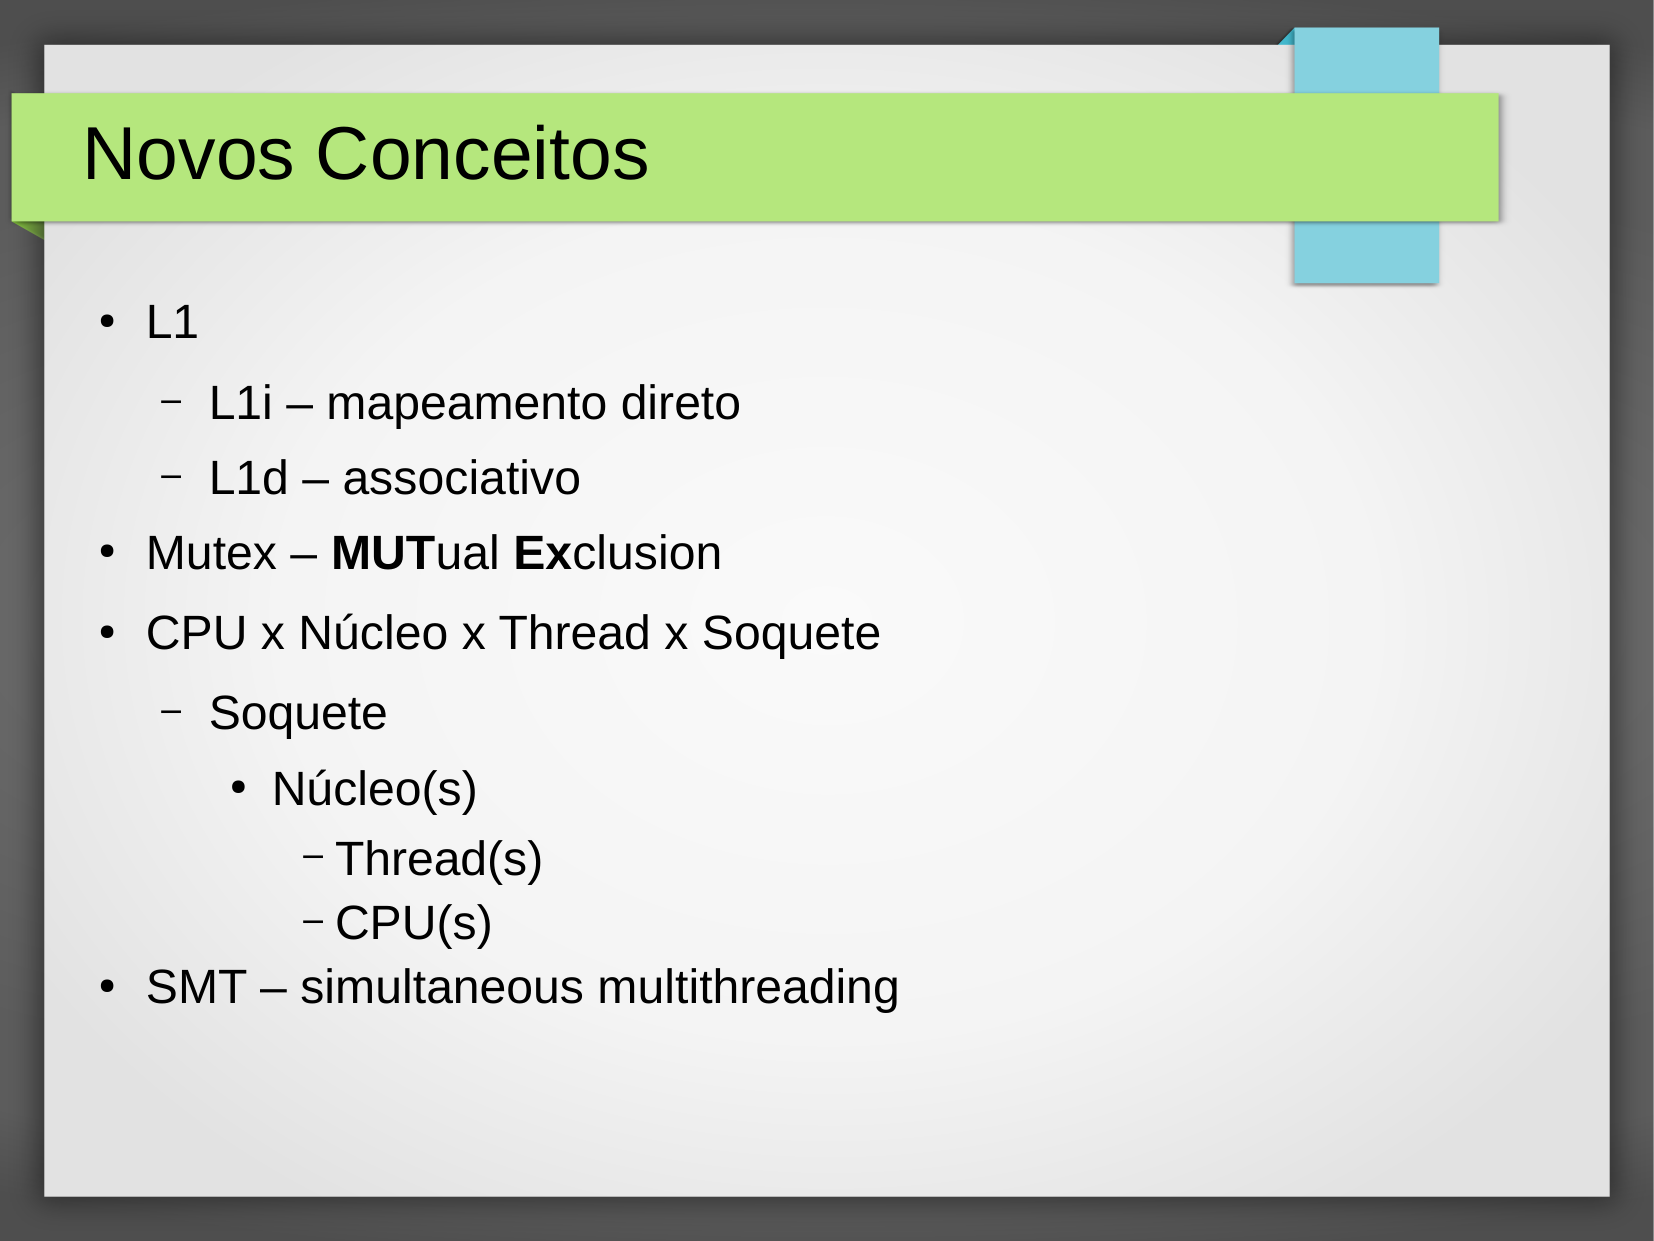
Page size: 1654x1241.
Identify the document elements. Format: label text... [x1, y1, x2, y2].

title Novos Conceitos [82, 94, 1264, 213]
picture [0, 0, 1654, 1241]
list L1 L1i – mapeamento direto L1d – associativo Mutex – MUTual Exclusion CPU x Núcleo x Thread x Soquete Soquete Núcleo(s) Thread(s) CPU(s) SMT – simultaneous multithreading [82, 295, 1571, 1015]
